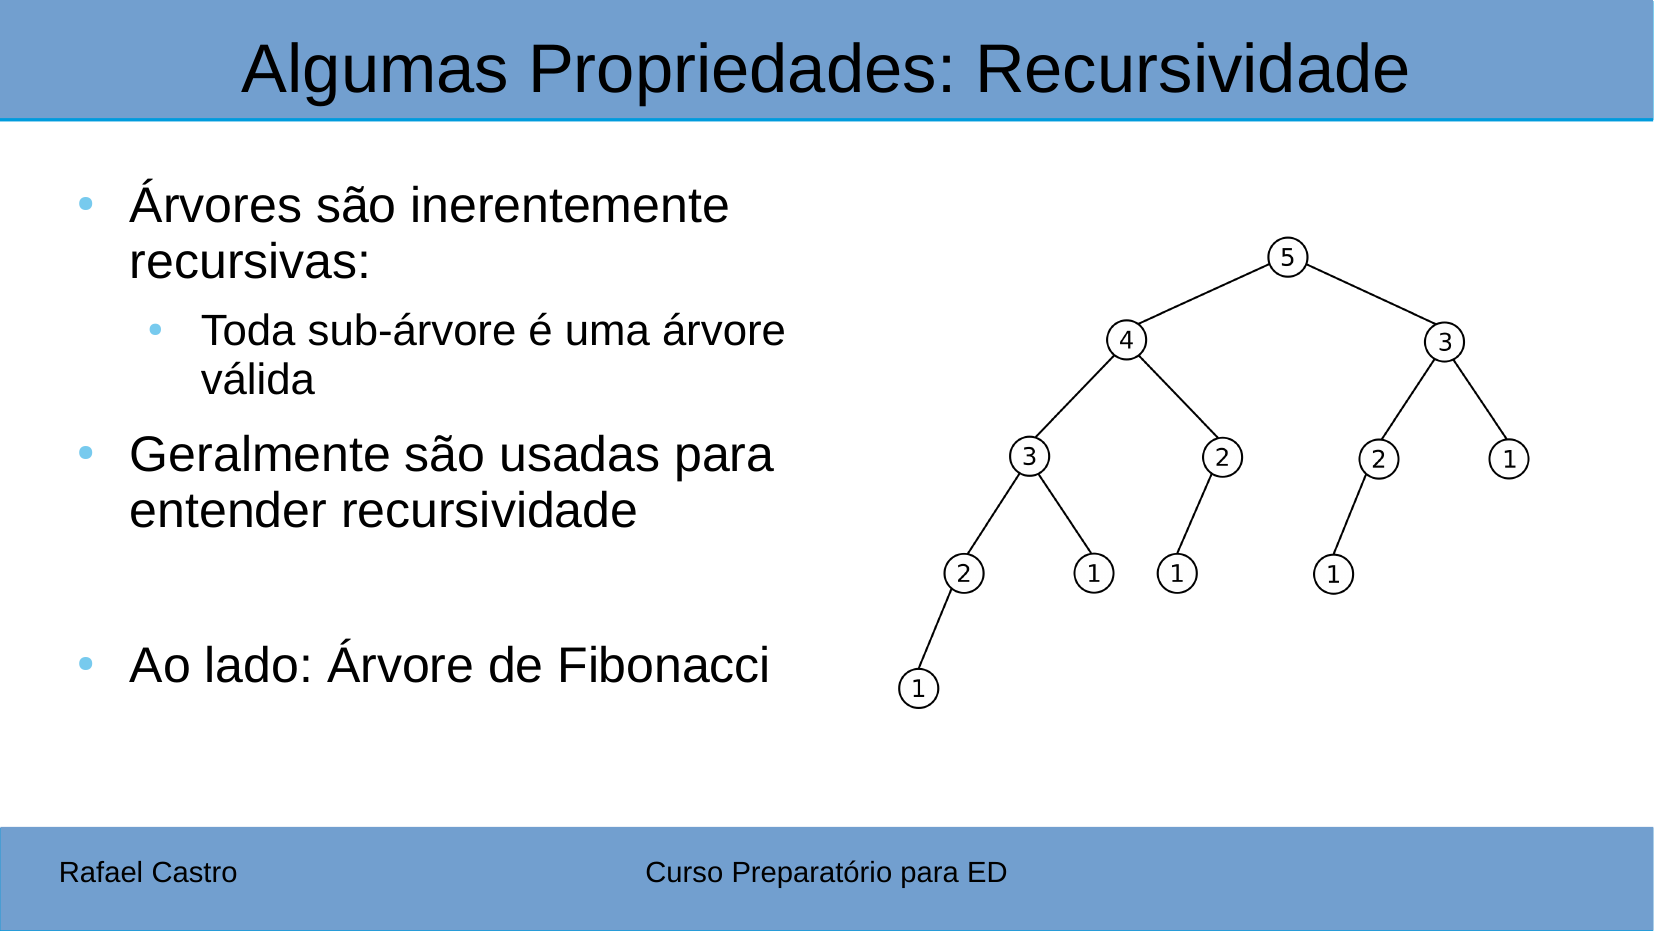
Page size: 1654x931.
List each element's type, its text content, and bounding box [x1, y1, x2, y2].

list Árvores são inerentemente recursivas: Toda sub-árvore é uma árvore válida Geralmente são usadas para entender recursividade Ao lado: Árvore de Fibonacci [59, 177, 809, 768]
picture [845, 177, 1595, 768]
title Algumas Propriedades: Recursividade [59, 29, 1595, 108]
